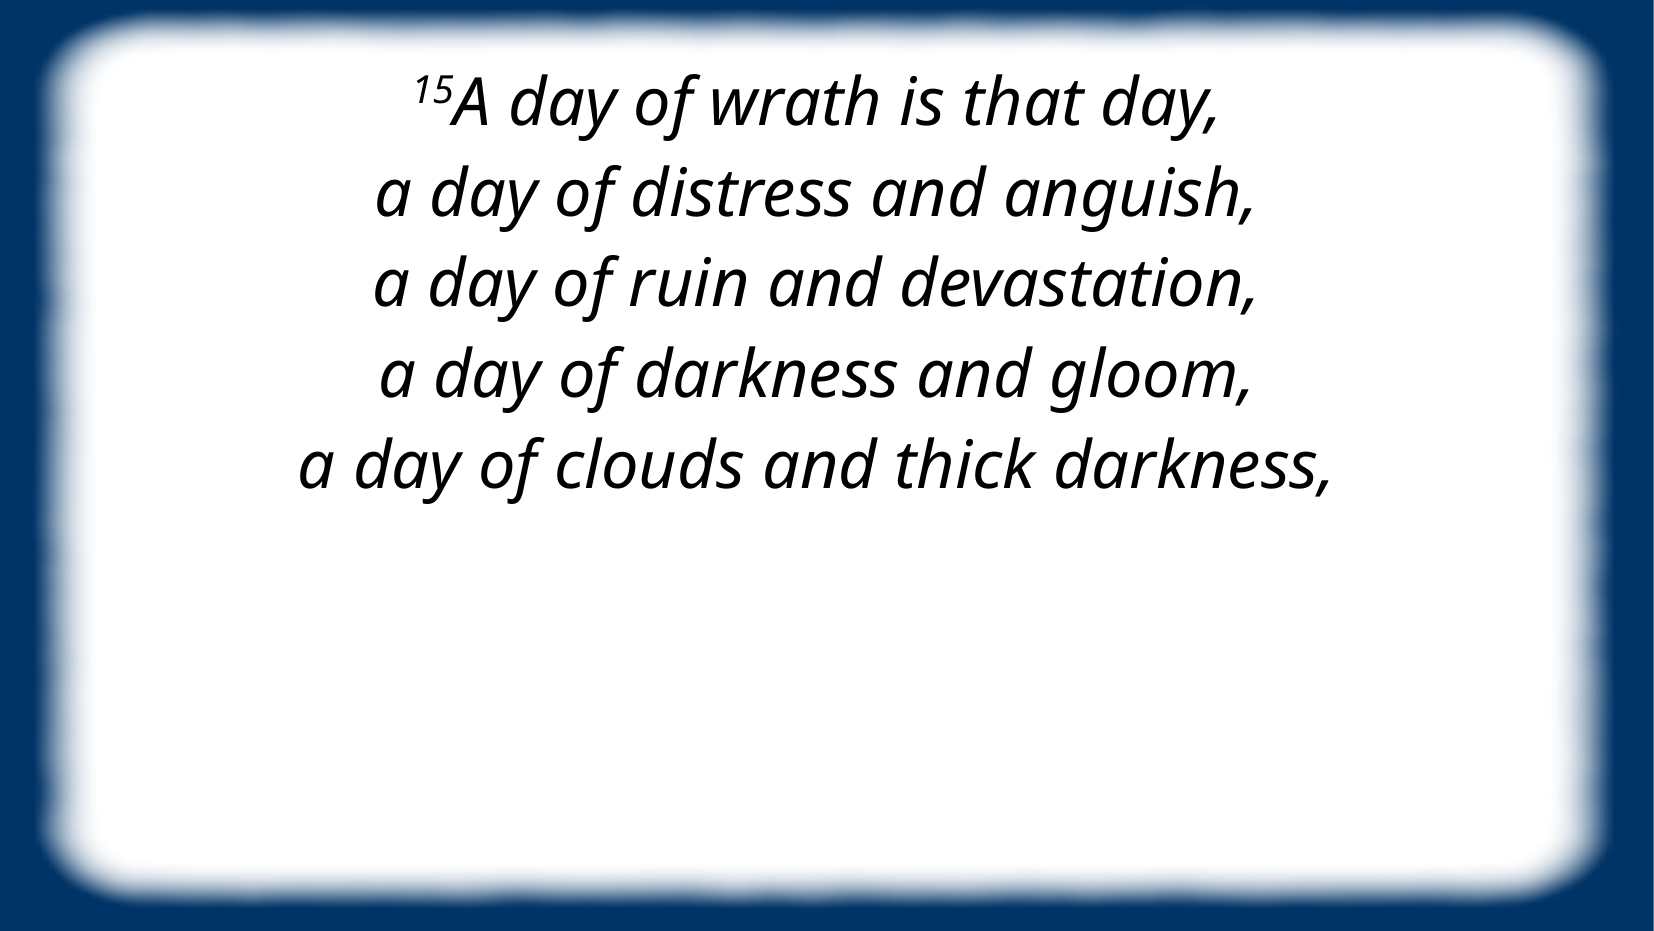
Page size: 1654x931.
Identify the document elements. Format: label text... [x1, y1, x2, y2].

picture [0, 0, 1654, 931]
text_box 15A day of wrath is that day, a day of distress and anguish, a day of ruin and devastation, a day of darkness and gloom, a day of clouds and thick darkness, [90, 46, 1546, 526]
